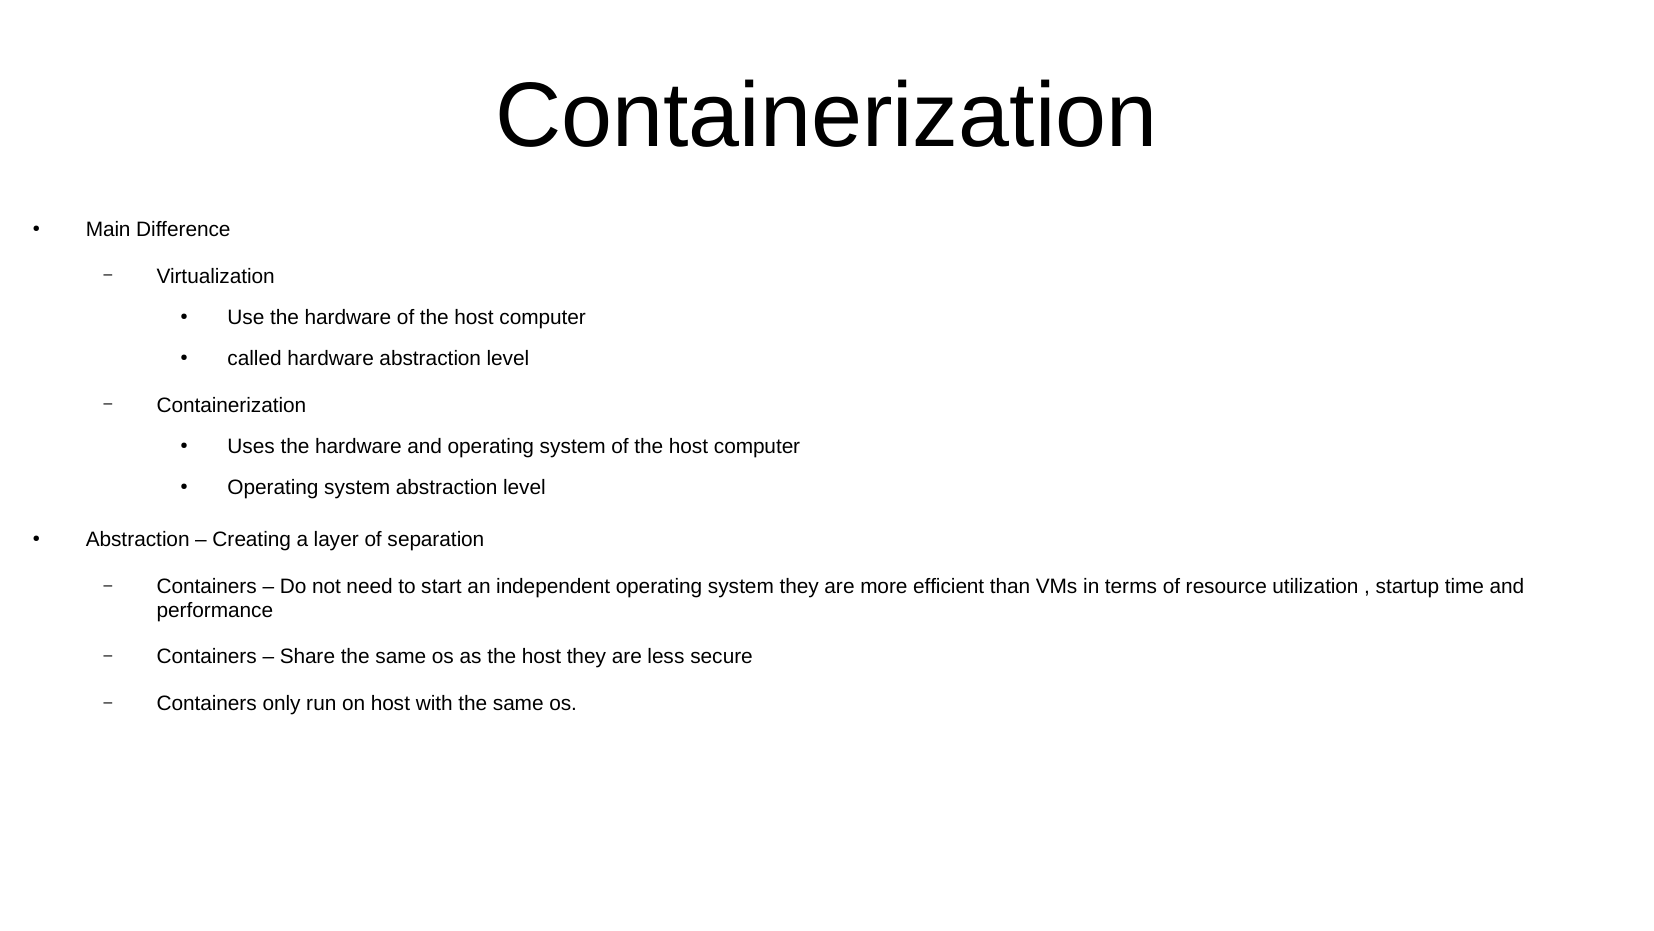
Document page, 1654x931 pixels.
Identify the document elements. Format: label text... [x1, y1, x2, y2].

list Main Difference Virtualization Use the hardware of the host computer called hardware abstraction level Containerization Uses the hardware and operating system of the host computer Operating system abstraction level Abstraction – Creating a layer of separation Containers – Do not need to start an independent operating system they are more efficient than VMs in terms of resource utilization , startup time and performance Containers – Share the same os as the host they are less secure Containers only run on host with the same os. [15, 217, 1571, 901]
title Containerization [82, 37, 1571, 193]
